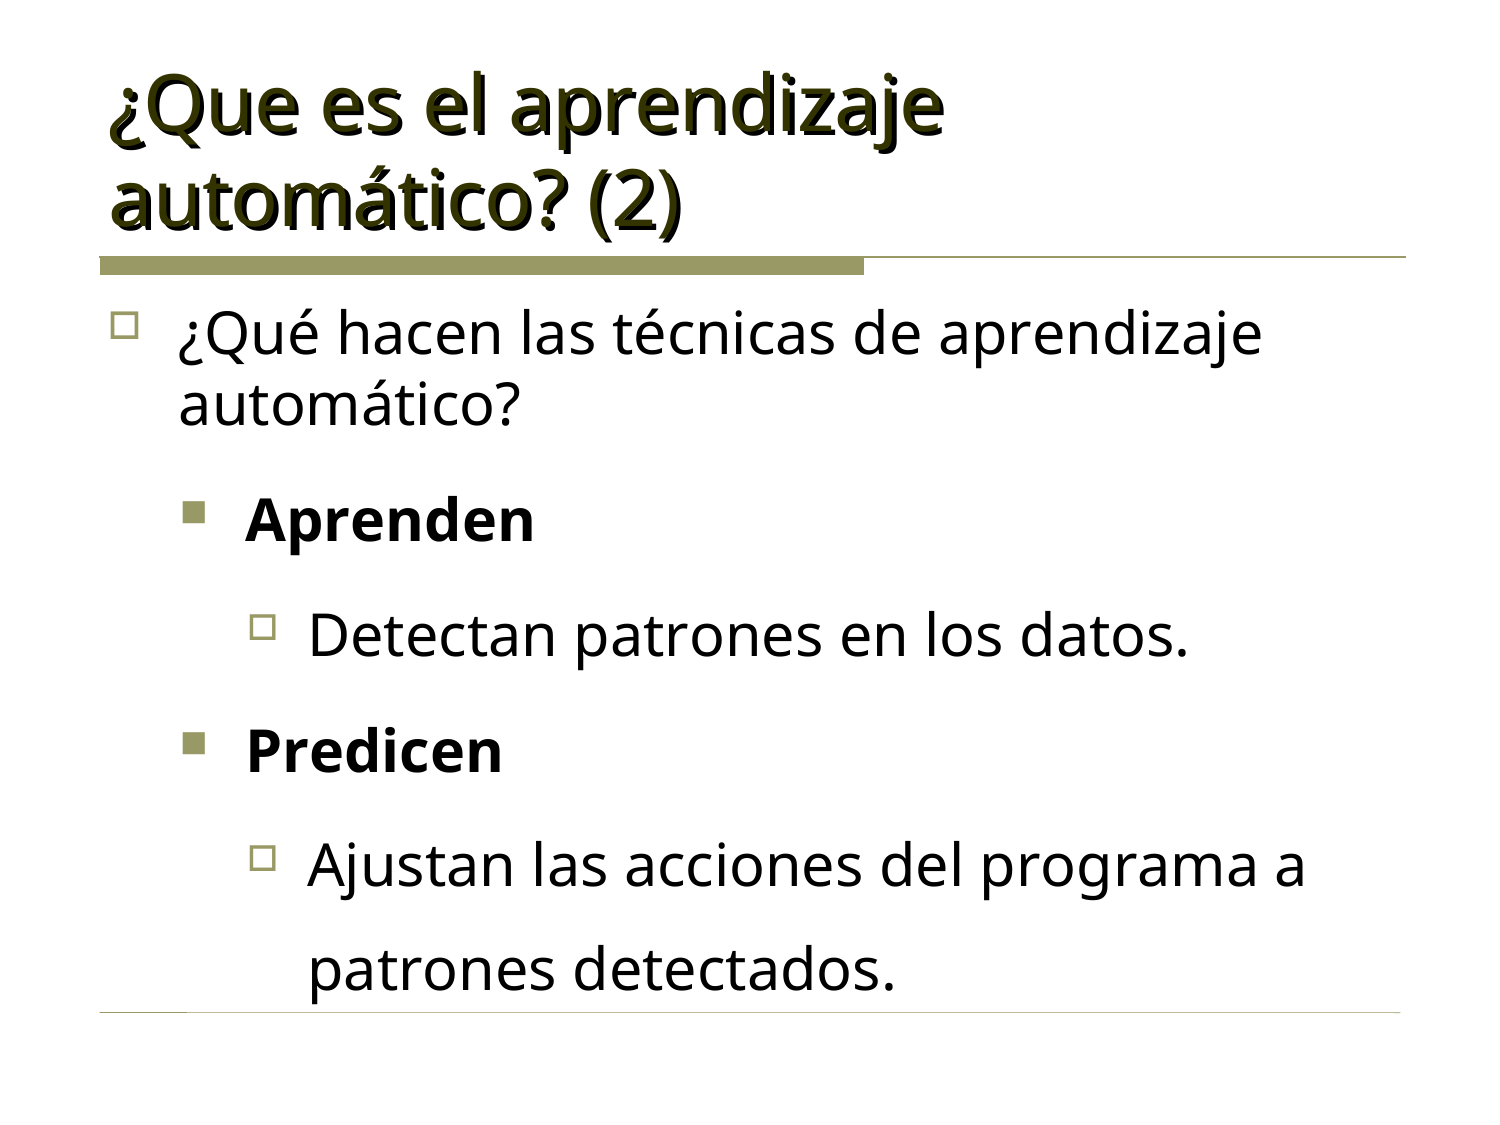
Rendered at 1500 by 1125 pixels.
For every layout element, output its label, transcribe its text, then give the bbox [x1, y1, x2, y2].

title ¿Que es el aprendizaje automático? (2) [94, 50, 1407, 250]
list ¿Qué hacen las técnicas de aprendizaje automático? Aprenden Detectan patrones en los datos. Predicen Ajustan las acciones del programa a patrones detectados. [92, 287, 1353, 1013]
